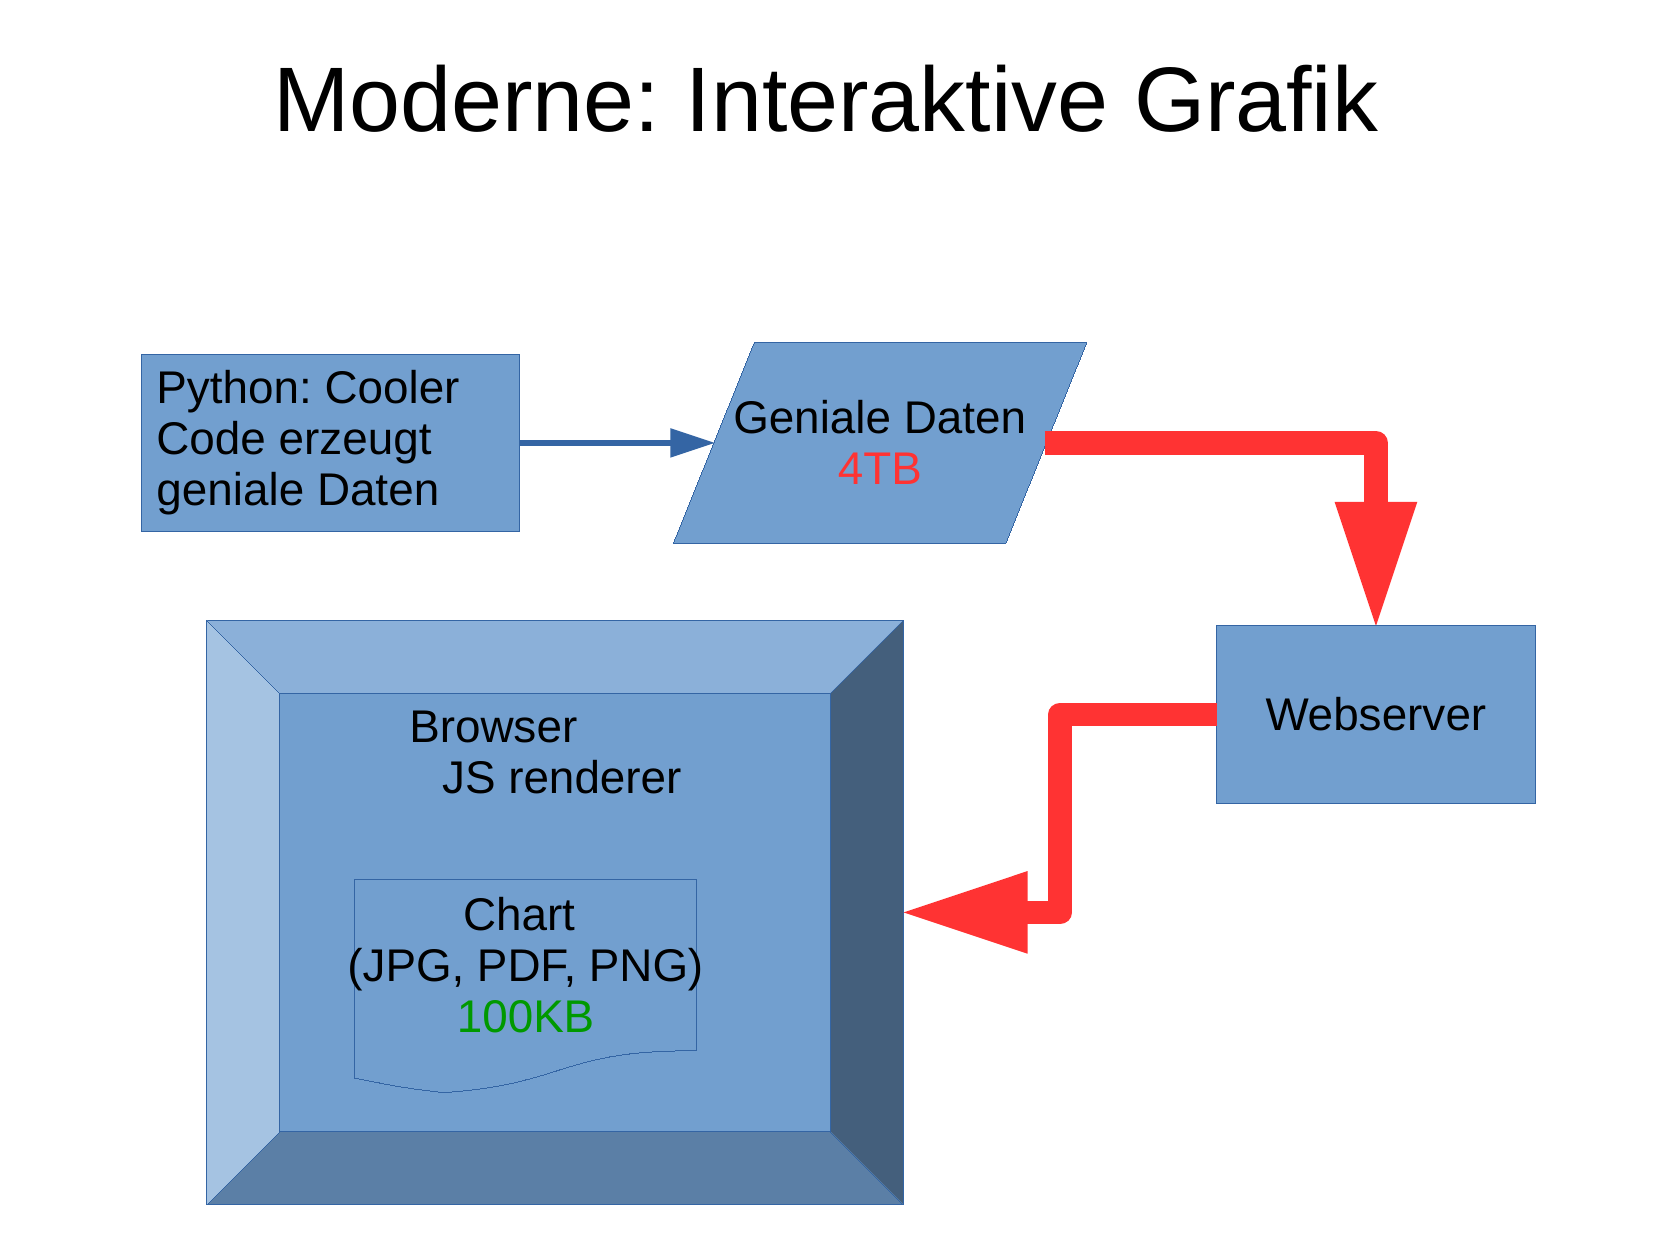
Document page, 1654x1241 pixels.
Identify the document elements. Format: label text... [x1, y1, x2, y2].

title Moderne: Interaktive Grafik [82, 0, 1571, 204]
text_box Python: Cooler Code erzeugt geniale Daten [141, 354, 520, 532]
text_box Chart (JPG, PDF, PNG) 100KB [354, 879, 697, 1093]
text_box Geniale Daten 4TB [673, 342, 1087, 544]
text_box Browser JS renderer [280, 694, 830, 1131]
text_box Webserver [1216, 625, 1536, 804]
